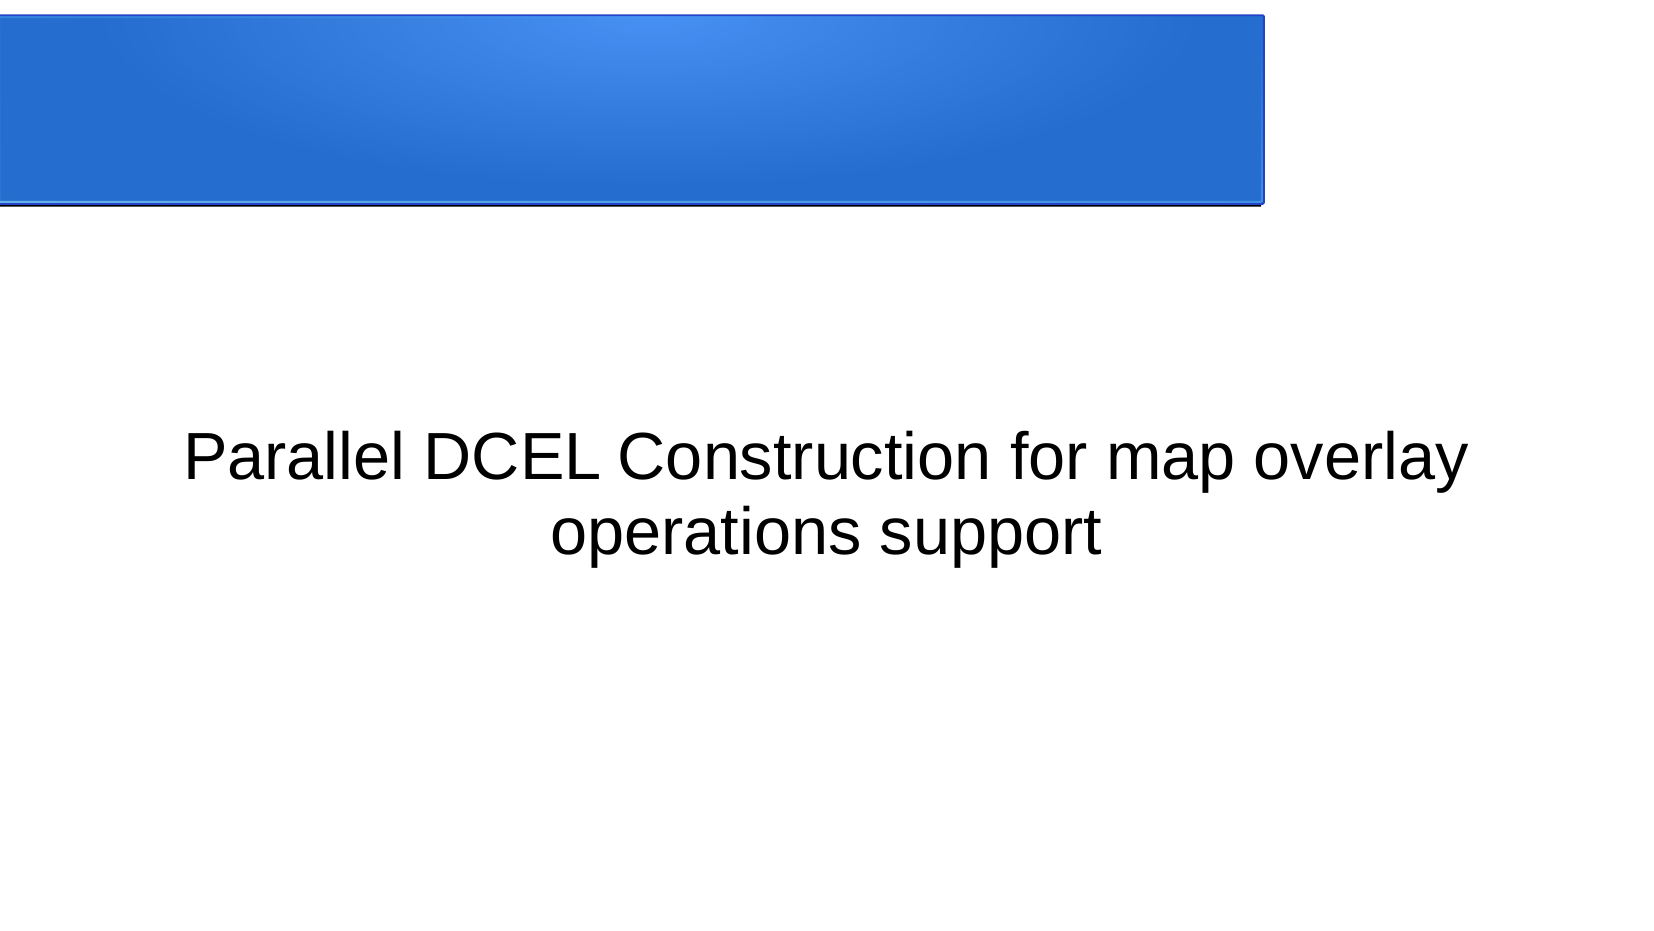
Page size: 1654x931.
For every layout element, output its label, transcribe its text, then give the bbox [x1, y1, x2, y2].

subtitle Parallel DCEL Construction for map overlay operations support [82, 224, 1571, 764]
